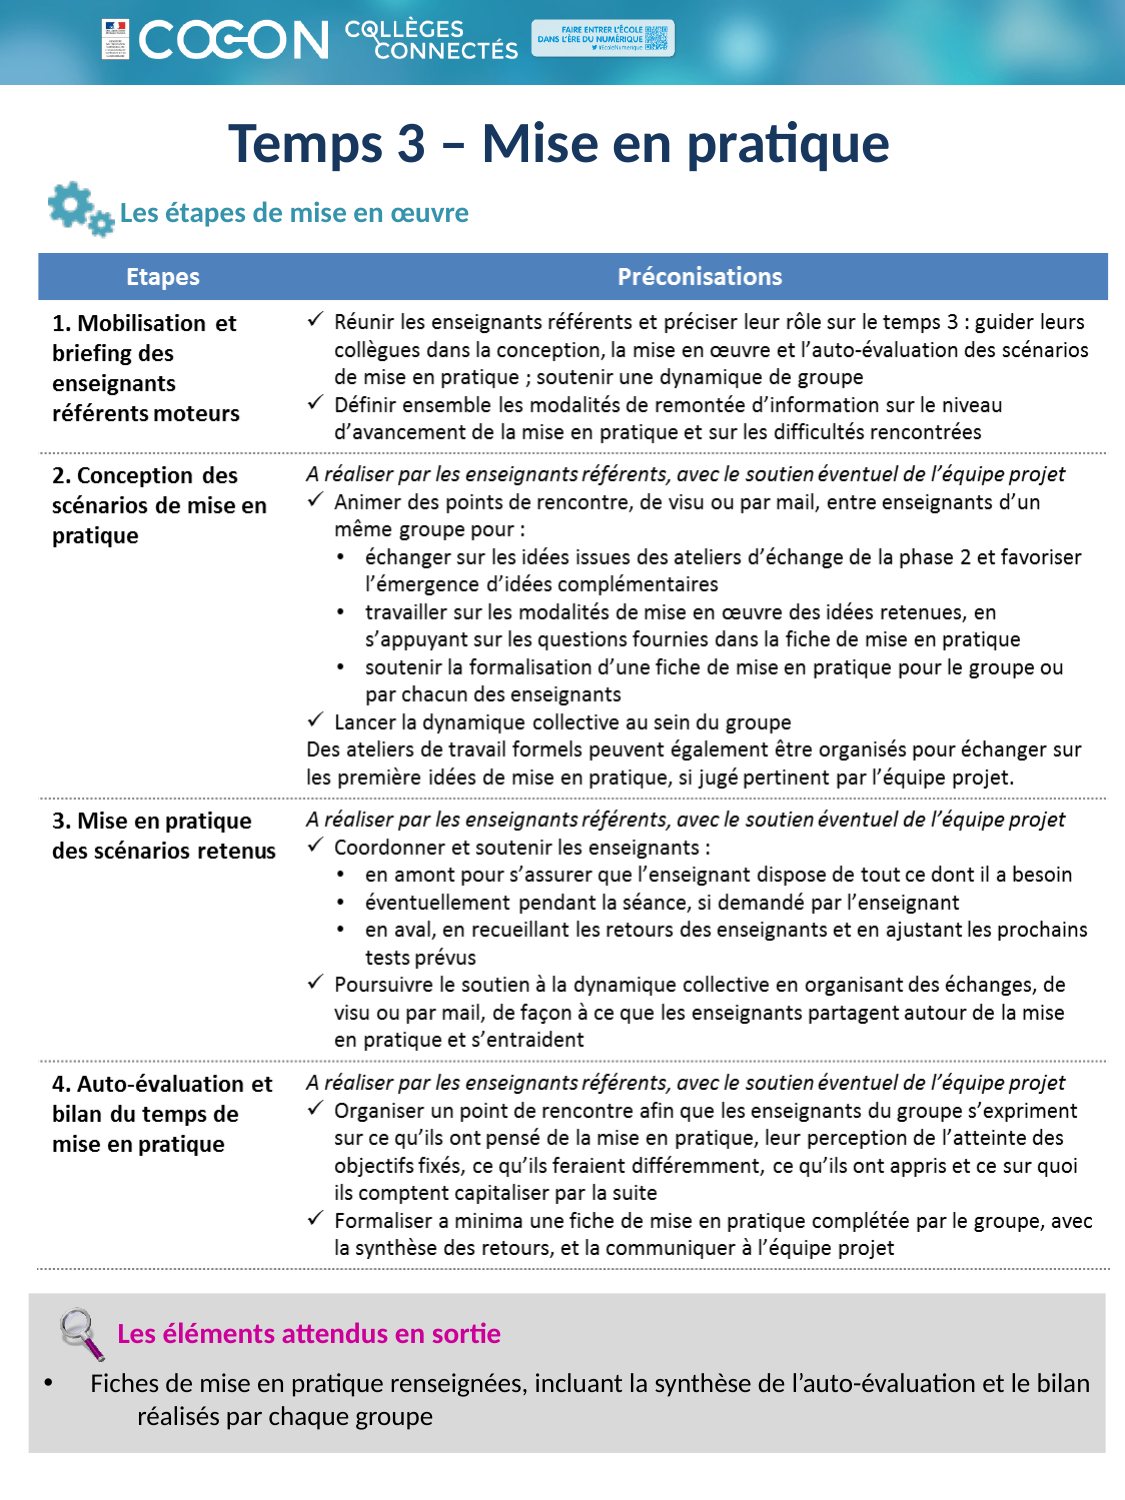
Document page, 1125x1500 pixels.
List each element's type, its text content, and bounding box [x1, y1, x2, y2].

text_box Les étapes de mise en œuvre [31, 171, 1109, 236]
picture [58, 1307, 113, 1362]
picture [48, 178, 115, 244]
picture [0, 0, 1125, 85]
title Temps 3 – Mise en pratique [0, 88, 1125, 190]
text_box Les éléments attendus en sortie Fiches de mise en pratique renseignées, incluant la synthèse de l’auto-évaluation et le bilan réalisés par chaque groupe [28, 1293, 1106, 1453]
picture [37, 252, 1110, 1276]
